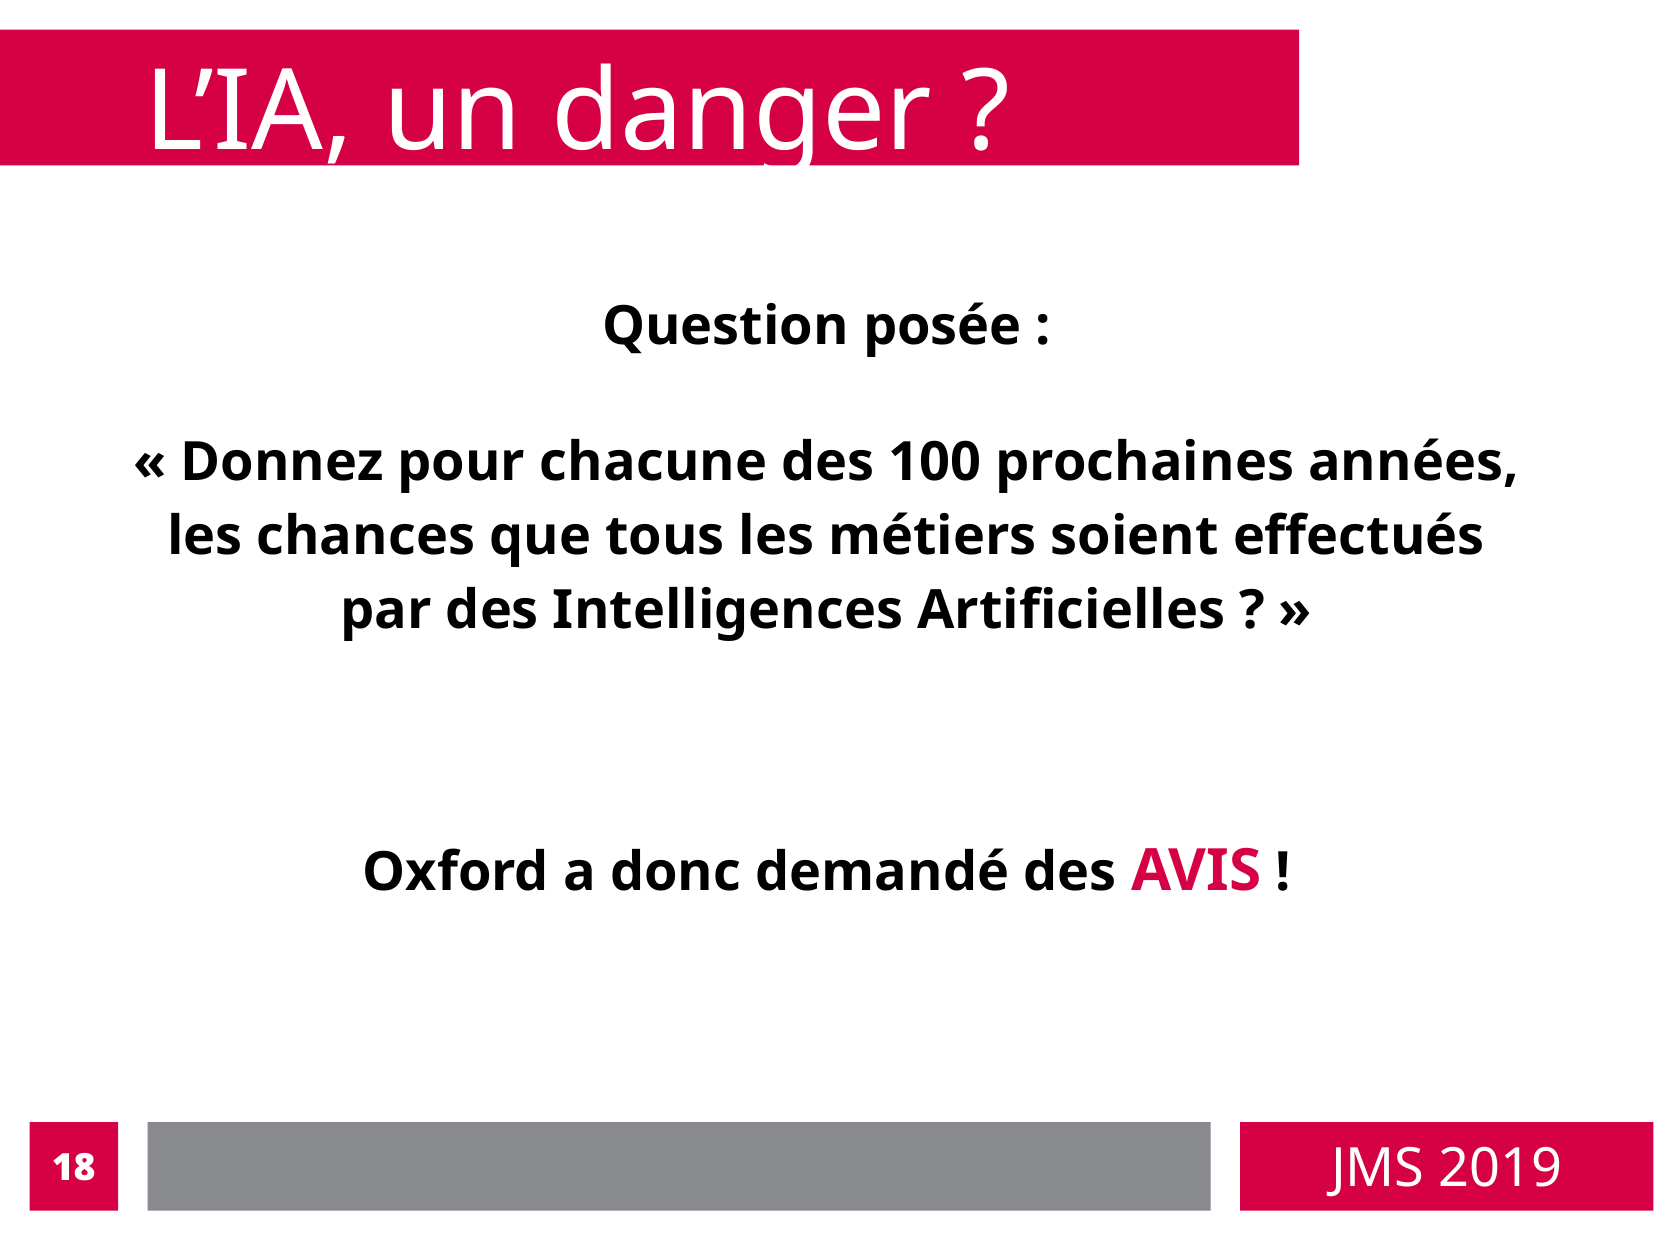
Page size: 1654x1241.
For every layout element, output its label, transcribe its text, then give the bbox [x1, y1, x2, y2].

text_box « Donnez pour chacune des 100 prochaines années, les chances que tous les métiers soient effectués par des Intelligences Artificielles ? » [100, 399, 1554, 667]
text_box Oxford a donc demandé des AVIS ! [183, 826, 1471, 910]
title L’IA, un danger ? [0, 29, 1229, 178]
text_box Question posée : [490, 147, 1164, 352]
